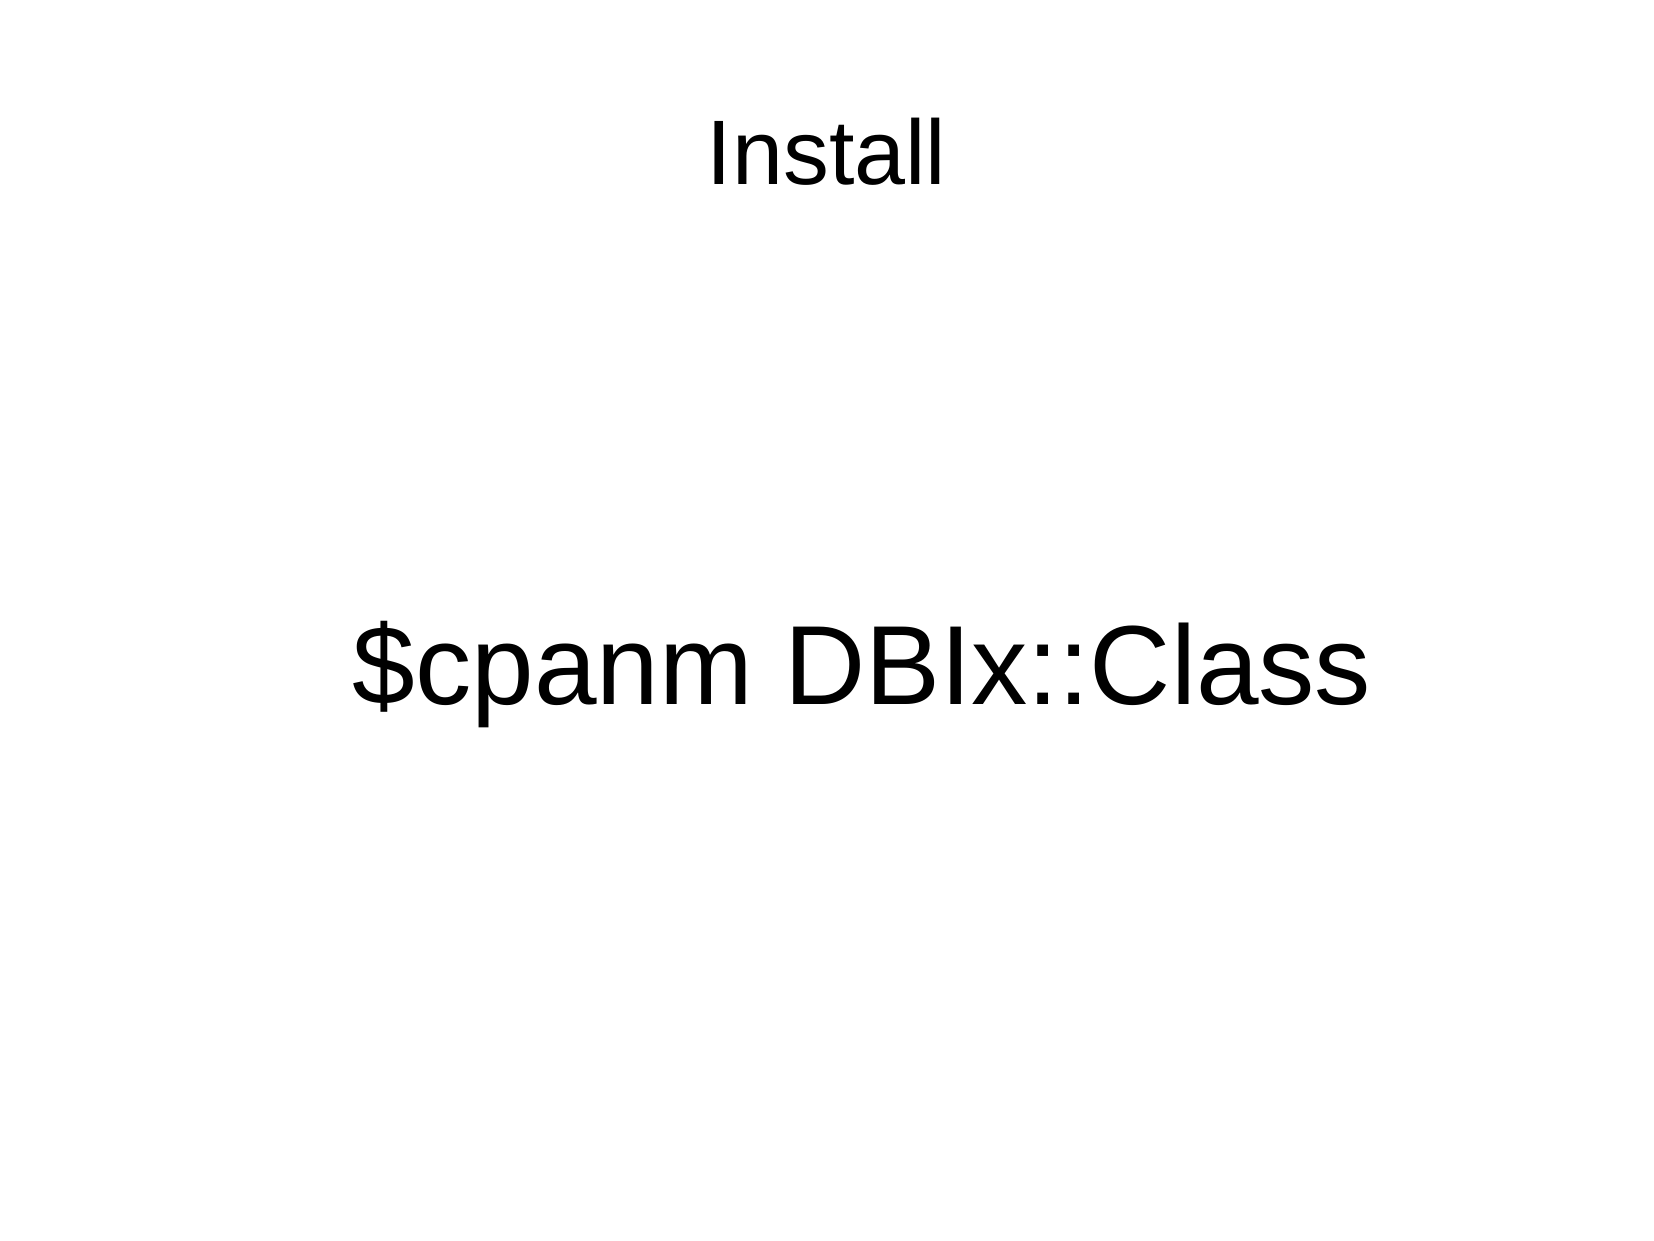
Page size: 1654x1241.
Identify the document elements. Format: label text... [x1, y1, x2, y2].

list $cpanm DBIx::Class [82, 290, 1571, 1109]
title Install [82, 49, 1571, 257]
